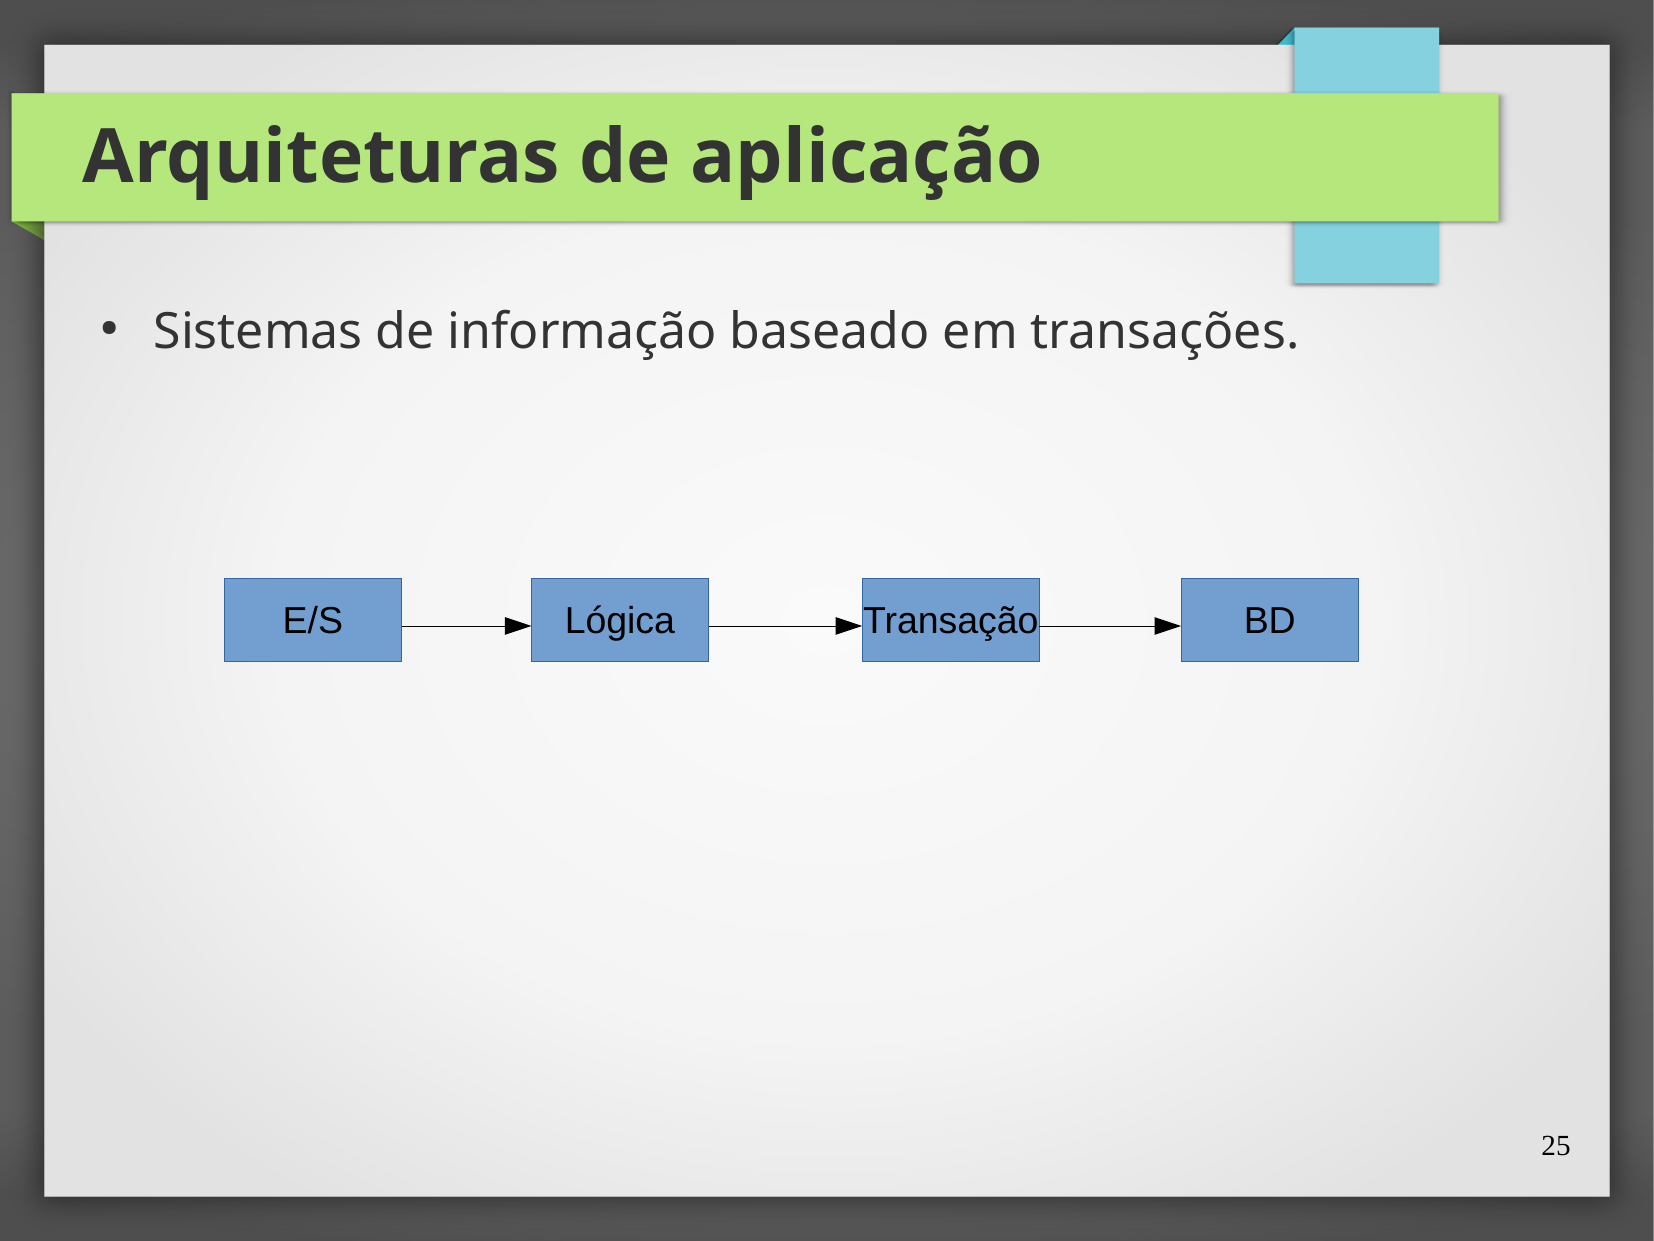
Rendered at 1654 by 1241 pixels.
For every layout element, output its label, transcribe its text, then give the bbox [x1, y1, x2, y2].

picture [0, 0, 1654, 1241]
text_box BD [1181, 578, 1359, 662]
text_box Transação [862, 578, 1040, 662]
title Arquiteturas de aplicação [82, 94, 1264, 213]
list Sistemas de informação baseado em transações. [82, 295, 1571, 1015]
text_box E/S [224, 578, 402, 662]
text_box Lógica [531, 578, 709, 662]
